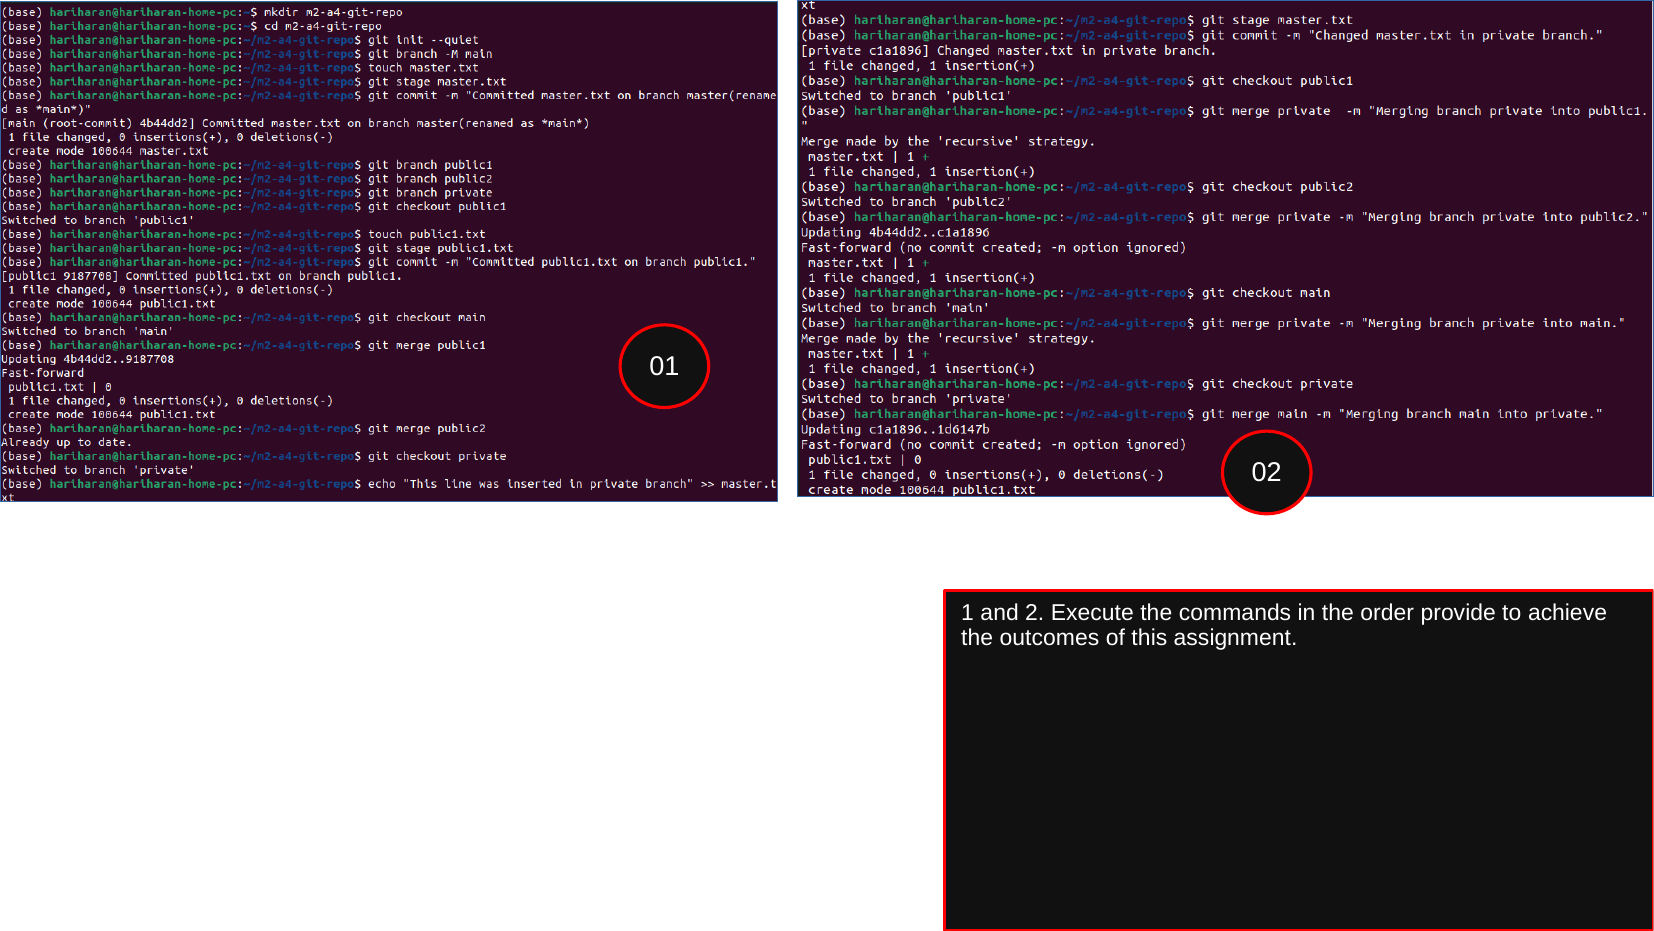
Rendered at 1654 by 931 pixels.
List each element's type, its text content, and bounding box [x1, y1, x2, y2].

picture [797, 0, 1654, 497]
picture [0, 1, 778, 502]
text_box 02 [1222, 431, 1312, 514]
text_box 01 [620, 324, 709, 408]
text_box 1 and 2. Execute the commands in the order provide to achieve the outcomes of this assignment. [944, 590, 1654, 931]
